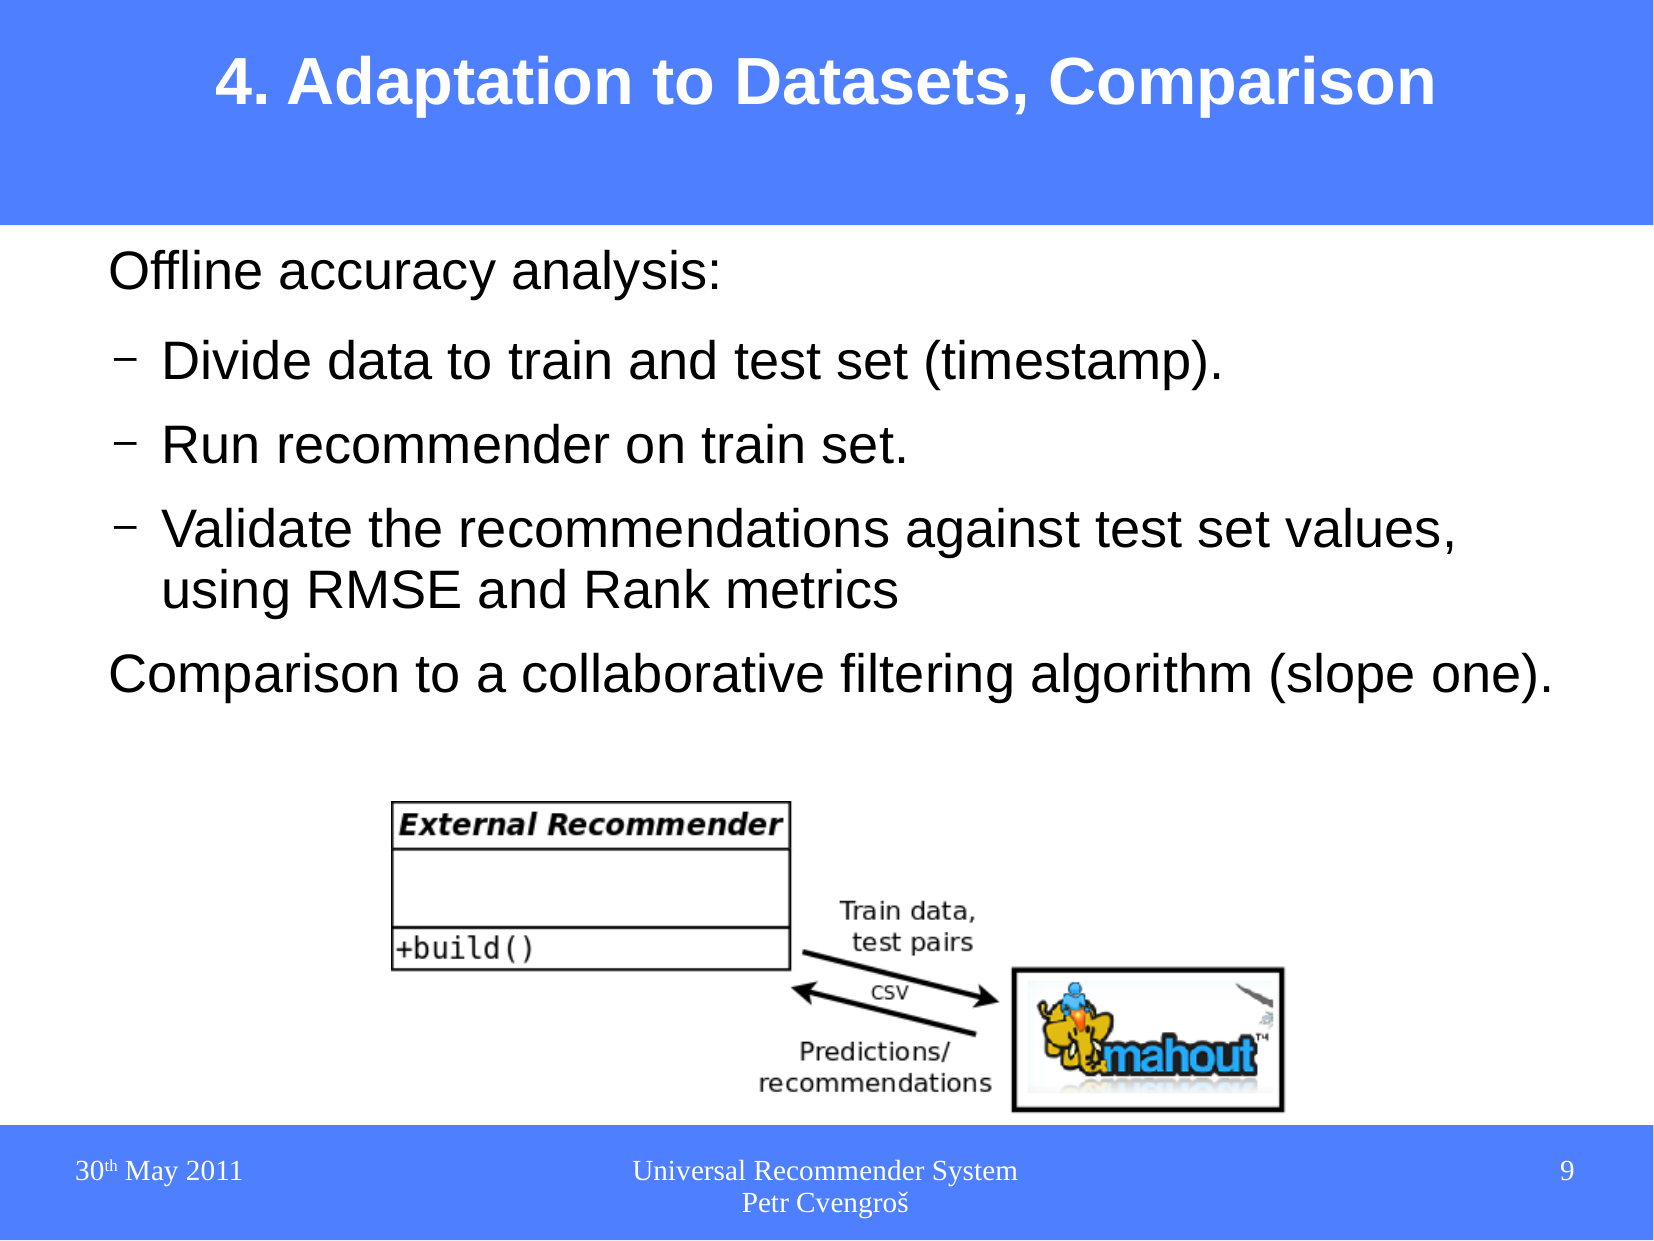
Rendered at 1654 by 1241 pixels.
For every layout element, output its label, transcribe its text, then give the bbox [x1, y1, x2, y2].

list Offline accuracy analysis: Divide data to train and test set (timestamp). Run recommender on train set. Validate the recommendations against test set values, using RMSE and Rank metrics Comparison to a collaborative filtering algorithm (slope one). [37, 240, 1565, 1100]
picture [391, 801, 1289, 1114]
title 4. Adaptation to Datasets, Comparison [82, 32, 1571, 205]
